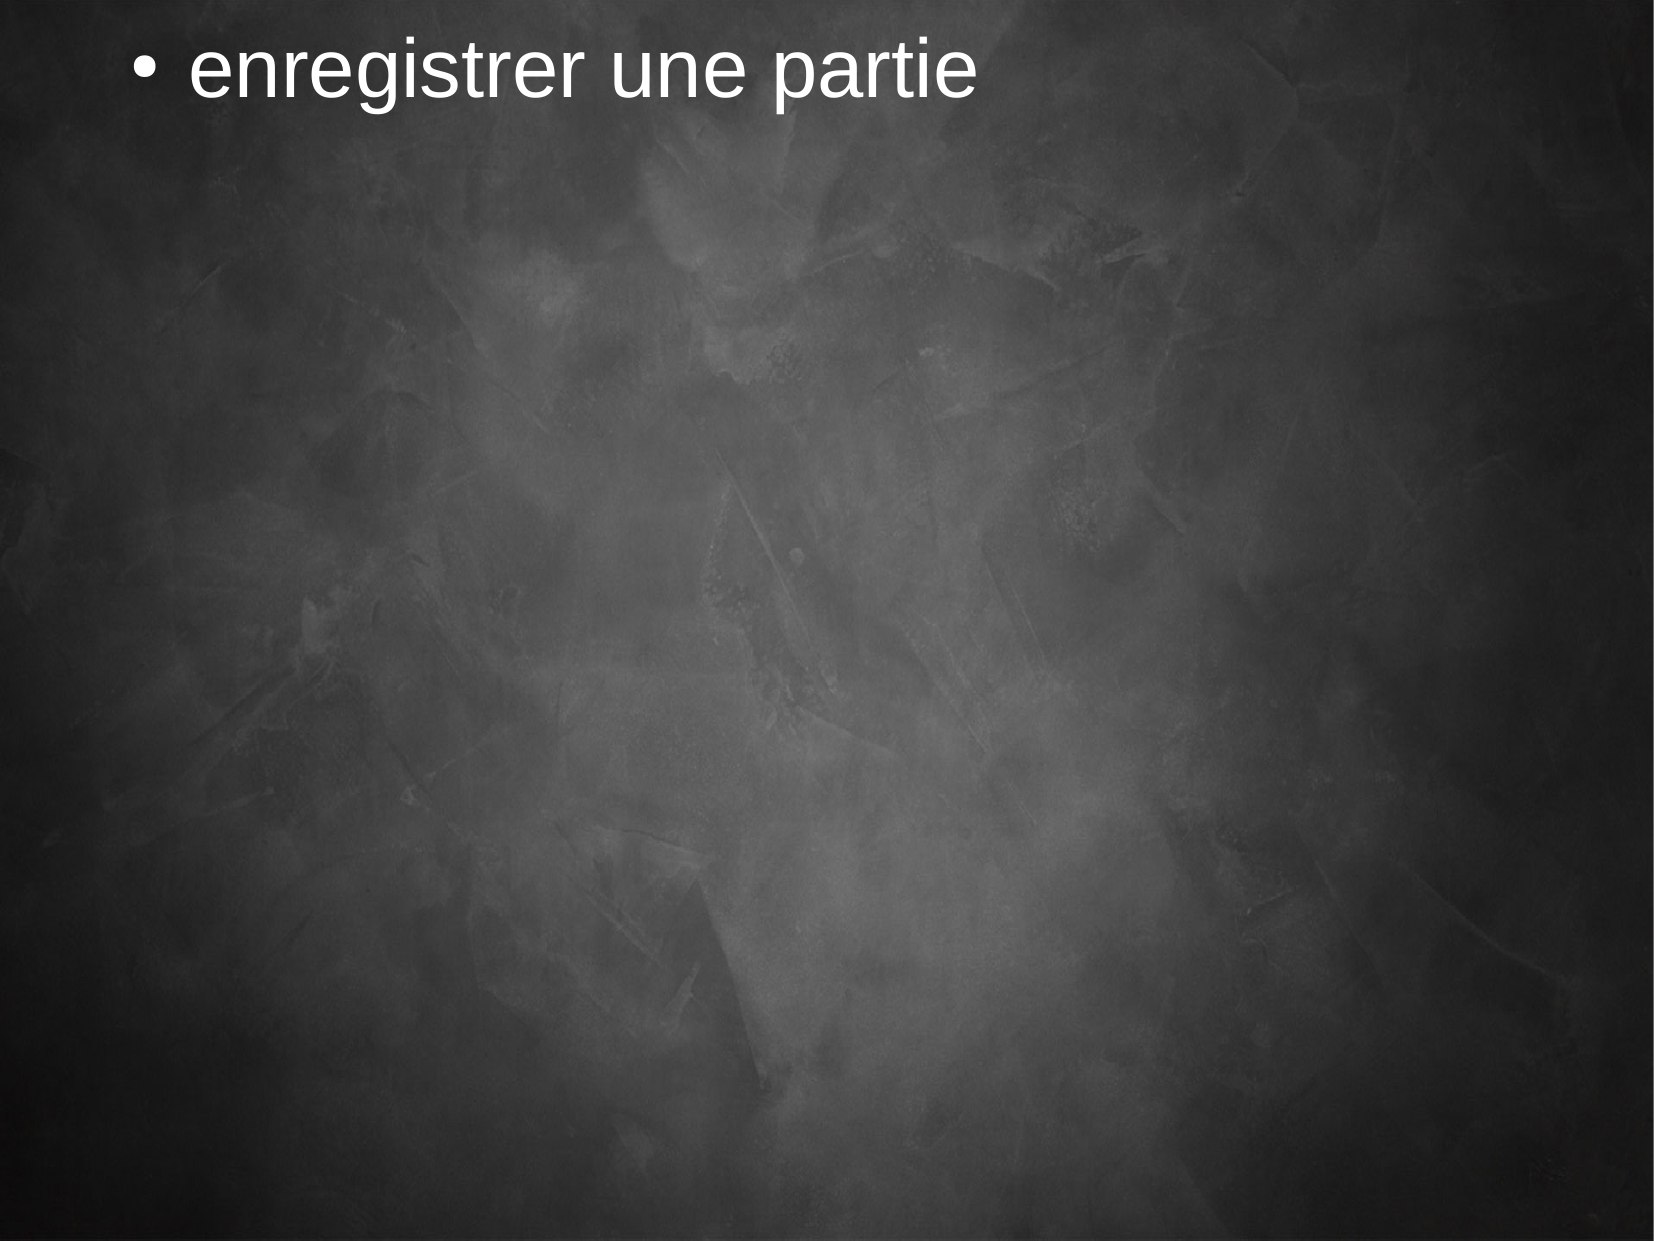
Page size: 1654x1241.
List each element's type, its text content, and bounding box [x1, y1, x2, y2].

title enregistrer une partie [94, 0, 1016, 163]
picture [0, 0, 1654, 1241]
